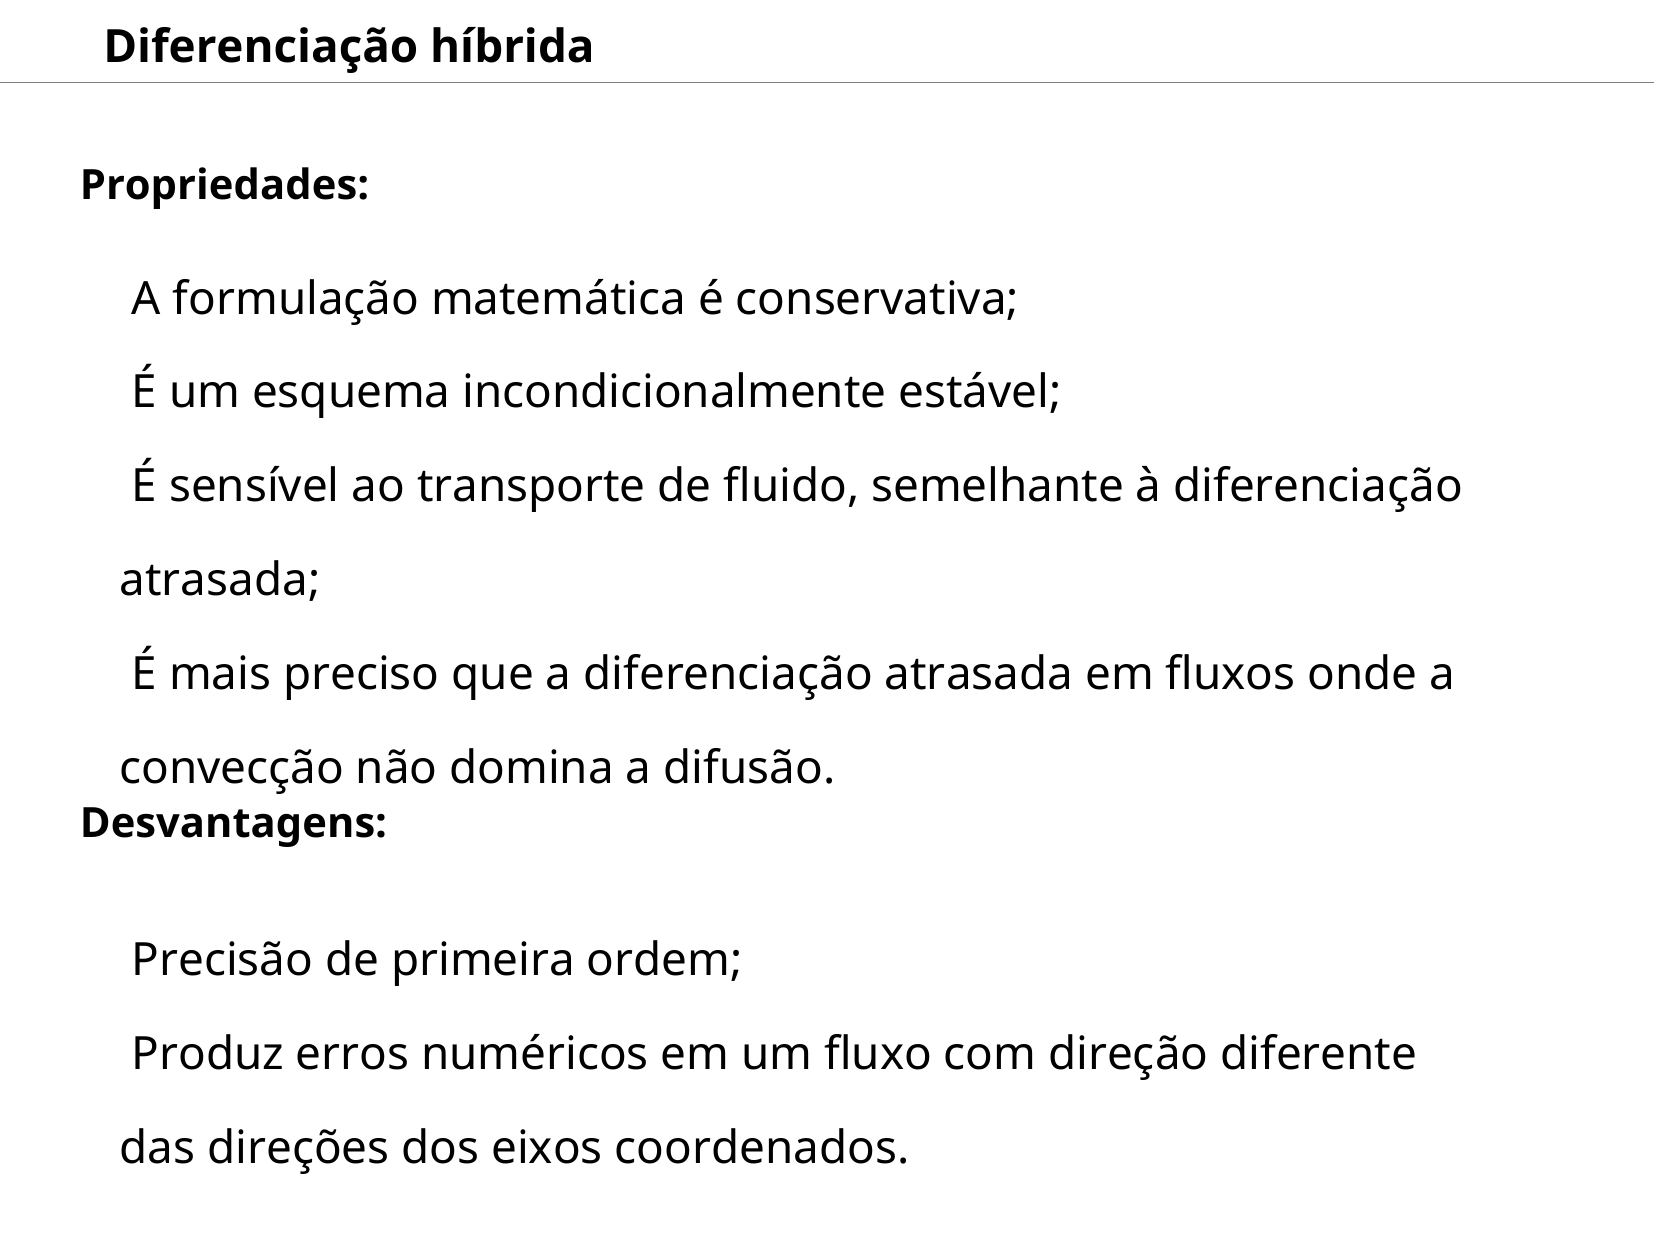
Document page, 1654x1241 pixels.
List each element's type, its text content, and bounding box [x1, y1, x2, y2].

text_box Diferenciação híbrida [88, 5, 667, 77]
text_box Precisão de primeira ordem; Produz erros numéricos em um fluxo com direção diferente das direções dos eixos coordenados. [104, 888, 1533, 1125]
text_box A formulação matemática é conservativa; É um esquema incondicionalmente estável; É sensível ao transporte de fluido, semelhante à diferenciação atrasada; É mais preciso que a diferenciação atrasada em fluxos onde a convecção não domina a difusão. [104, 226, 1607, 714]
text_box Desvantagens: [65, 785, 443, 851]
text_box Propriedades: [64, 147, 423, 214]
